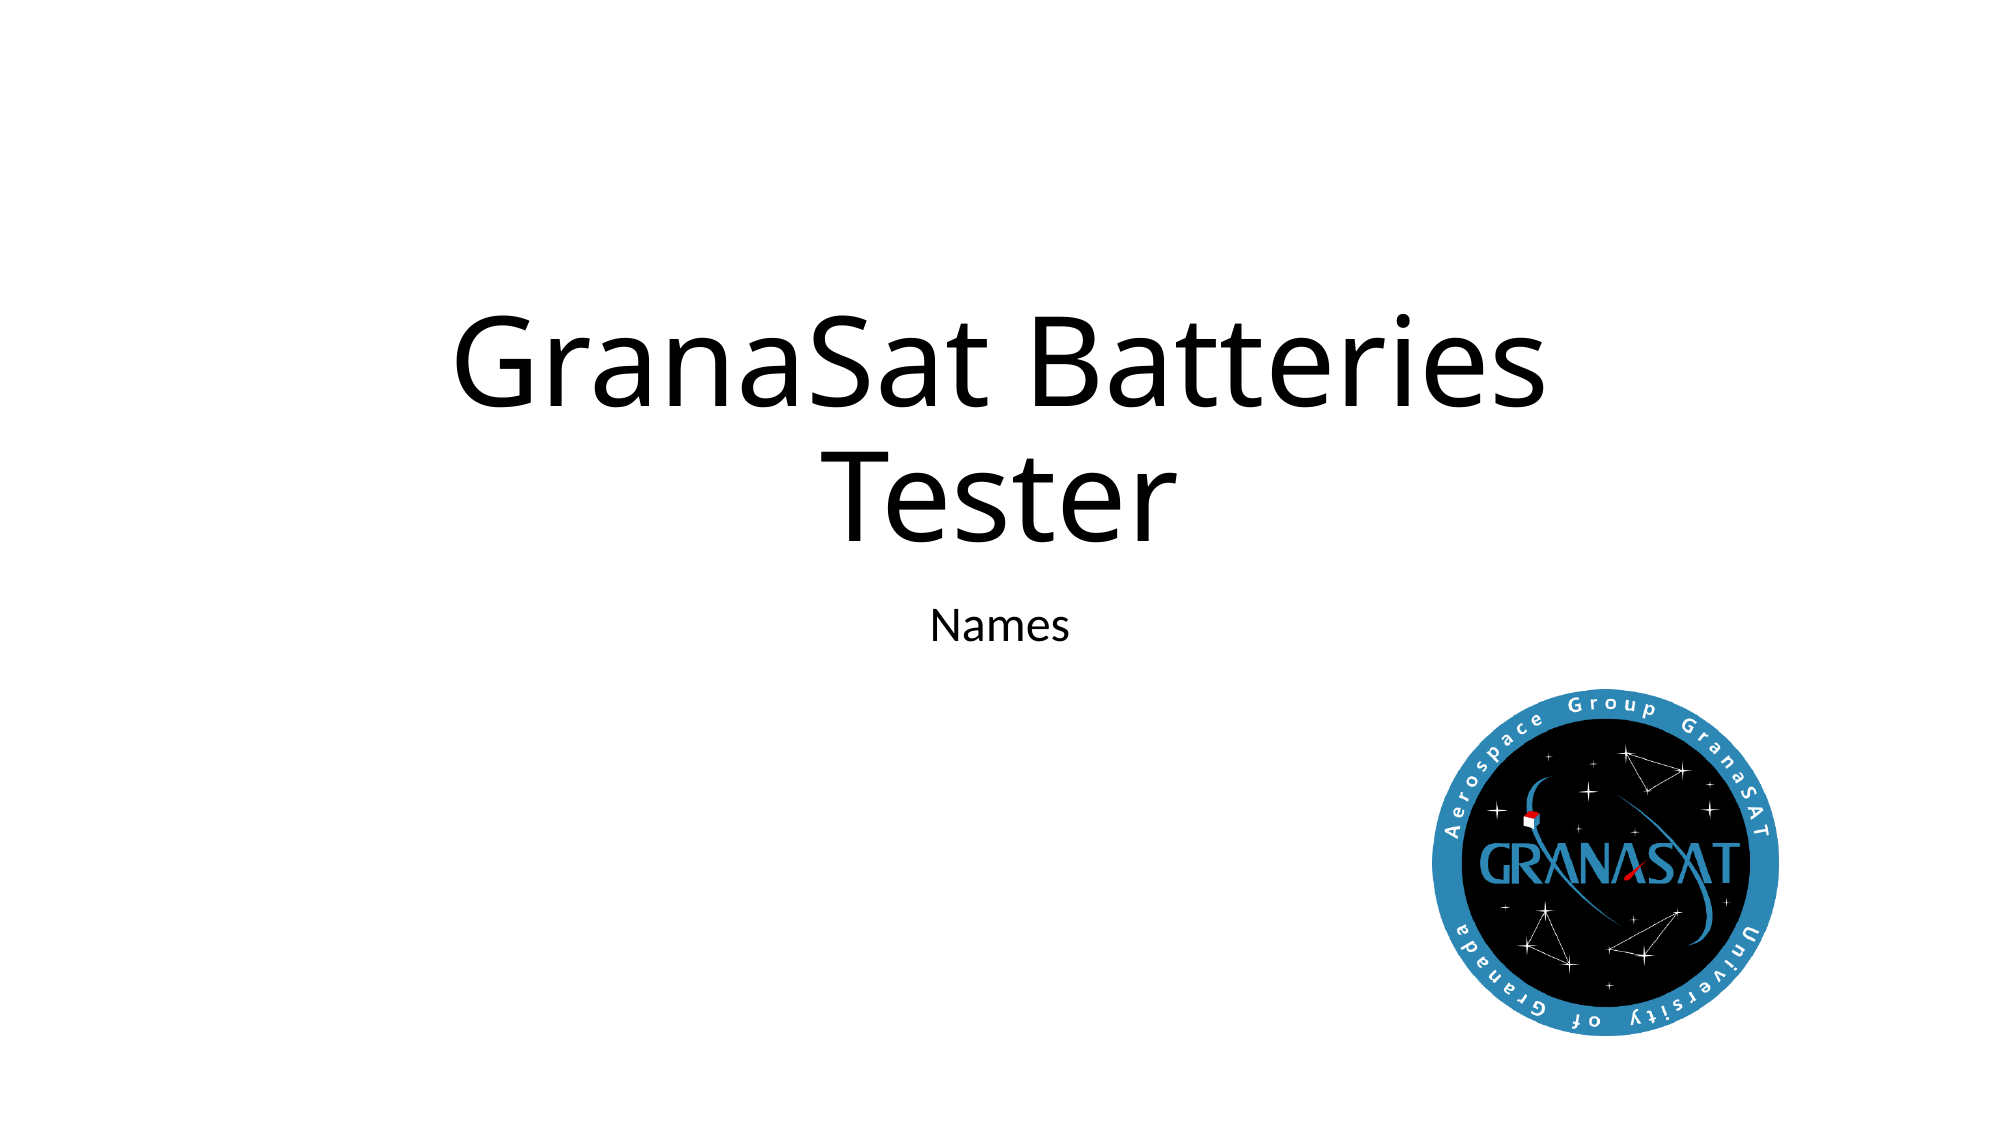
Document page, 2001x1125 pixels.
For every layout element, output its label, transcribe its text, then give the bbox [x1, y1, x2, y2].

title GranaSat Batteries Tester [249, 184, 1750, 576]
subtitle Names [249, 590, 1750, 863]
picture [1432, 689, 1779, 1036]
